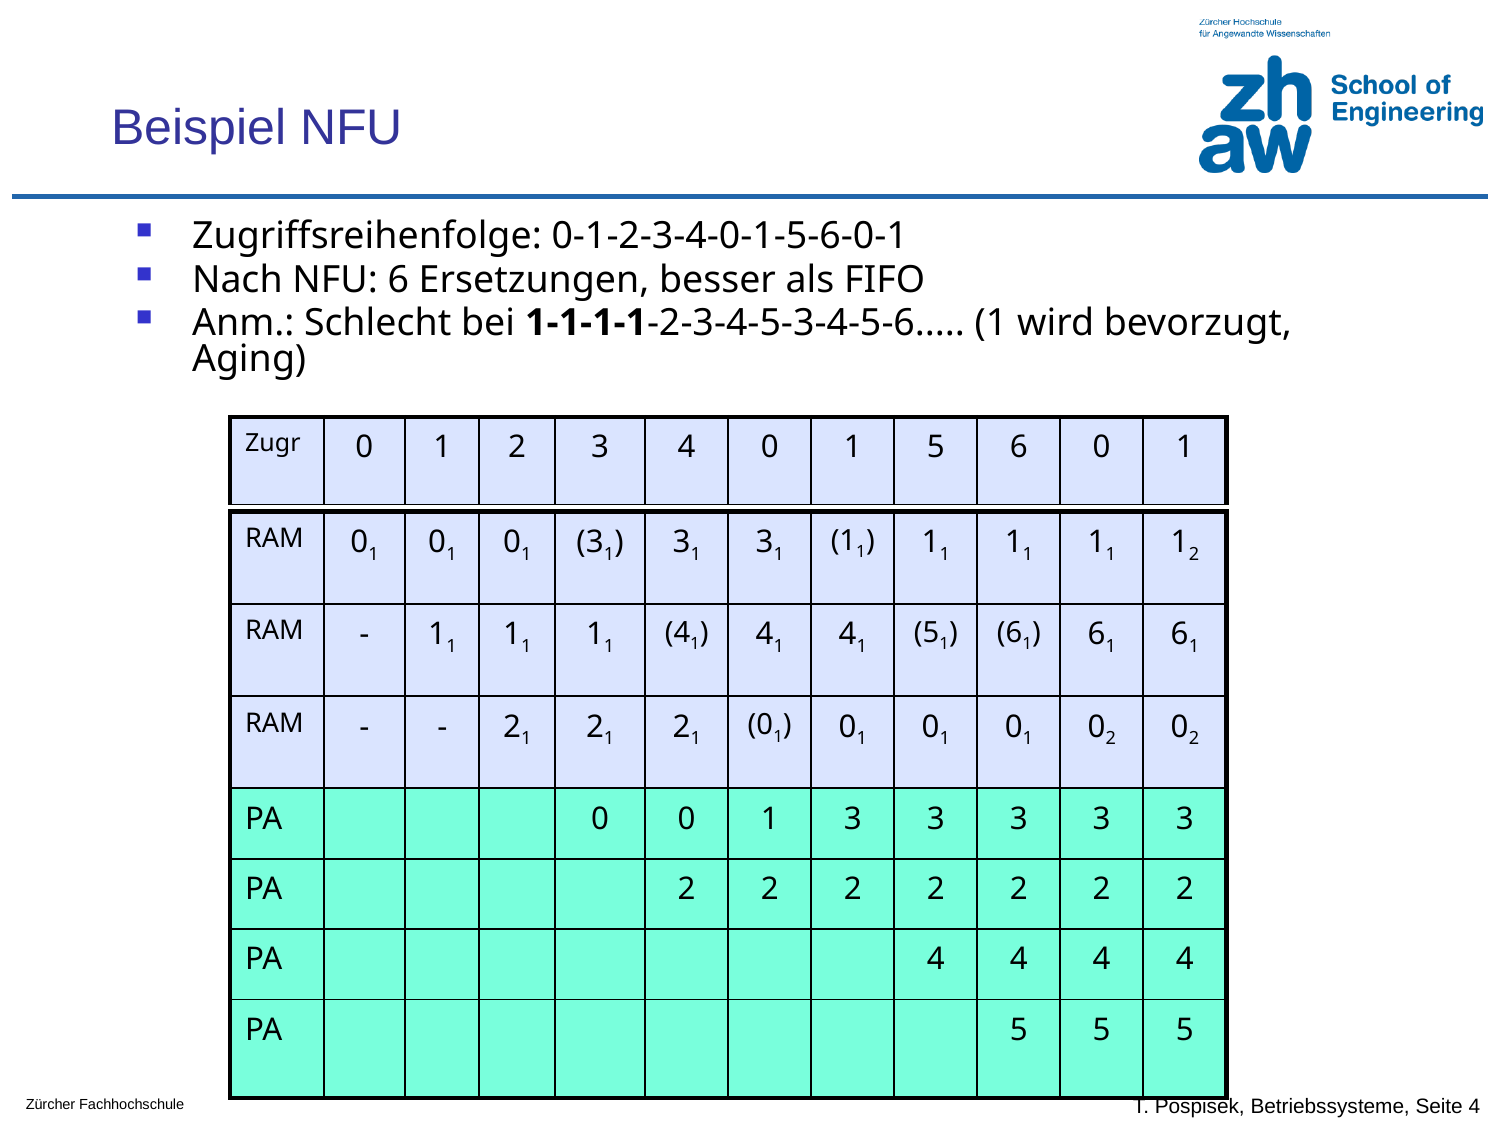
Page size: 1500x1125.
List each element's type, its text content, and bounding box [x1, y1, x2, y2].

table_header 12 [1144, 514, 1224, 603]
table_cell (01) [729, 697, 810, 787]
table_cell [325, 930, 404, 999]
table_header 01 [406, 514, 478, 603]
table_header 1 [406, 419, 478, 504]
table_cell 2 [978, 860, 1059, 928]
table_cell 41 [729, 605, 810, 695]
table_cell 2 [1061, 860, 1142, 928]
table_cell 2 [895, 860, 976, 928]
table_cell 2 [729, 860, 810, 928]
table_header 11 [978, 514, 1059, 603]
table_cell [812, 1000, 893, 1096]
table_cell 5 [1061, 1000, 1142, 1096]
table_cell 2 [1144, 860, 1224, 928]
table_header 01 [480, 514, 554, 603]
table_cell 4 [978, 930, 1059, 999]
table_cell [556, 1000, 644, 1096]
table_cell PA [232, 1000, 323, 1096]
table_header 1 [812, 419, 893, 504]
table_cell 21 [480, 697, 554, 787]
table_cell 1 [729, 789, 810, 858]
table_cell [325, 1000, 404, 1096]
table_cell [895, 1000, 976, 1096]
table_cell [406, 930, 478, 999]
table_cell - [406, 697, 478, 787]
table_cell 4 [895, 930, 976, 999]
list Zugriffsreihenfolge: 0-1-2-3-4-0-1-5-6-0-1 Nach NFU: 6 Ersetzungen, besser als FIFO Anm.: Schlecht bei 1-1-1-1-2-3-4-5-3-4-5-6..... (1 wird bevorzugt, Aging) [120, 212, 1400, 375]
table_cell 41 [812, 605, 893, 695]
table_cell RAM [232, 605, 323, 695]
table_cell 21 [646, 697, 727, 787]
table_header (31) [556, 514, 644, 603]
table_cell 4 [1144, 930, 1224, 999]
table_cell [480, 1000, 554, 1096]
table_cell [646, 1000, 727, 1096]
picture [1199, 19, 1483, 173]
table_cell [556, 930, 644, 999]
table_cell [325, 789, 404, 858]
table_header RAM [232, 514, 323, 603]
table_header 0 [1061, 419, 1142, 504]
table_cell 11 [556, 605, 644, 695]
table_cell 61 [1061, 605, 1142, 695]
table_header 0 [729, 419, 810, 504]
table_cell [480, 789, 554, 858]
table_cell [406, 1000, 478, 1096]
table_cell 3 [978, 789, 1059, 858]
table_cell [646, 930, 727, 999]
table_header 01 [325, 514, 404, 603]
table_cell 3 [812, 789, 893, 858]
table_header 0 [325, 419, 404, 504]
table_cell PA [232, 860, 323, 928]
table_cell 5 [978, 1000, 1059, 1096]
title Beispiel NFU [96, 50, 1375, 163]
table_cell 01 [812, 697, 893, 787]
table_cell 02 [1061, 697, 1142, 787]
table_header 31 [729, 514, 810, 603]
table_cell 11 [406, 605, 478, 695]
table_cell [812, 930, 893, 999]
table_cell RAM [232, 697, 323, 787]
table_cell 0 [556, 789, 644, 858]
table_cell [729, 1000, 810, 1096]
table_cell 2 [812, 860, 893, 928]
table_cell 11 [480, 605, 554, 695]
table_cell - [325, 697, 404, 787]
table_cell 61 [1144, 605, 1224, 695]
table_header 3 [556, 419, 644, 504]
table_cell - [325, 605, 404, 695]
table_cell [406, 789, 478, 858]
table_header 5 [895, 419, 976, 504]
table_cell (41) [646, 605, 727, 695]
table_cell [406, 860, 478, 928]
table_cell [480, 930, 554, 999]
table_cell (51) [895, 605, 976, 695]
table_cell [480, 860, 554, 928]
table_cell PA [232, 789, 323, 858]
table_cell 3 [1144, 789, 1224, 858]
table_cell 4 [1061, 930, 1142, 999]
table_header 1 [1144, 419, 1224, 504]
table_header 11 [1061, 514, 1142, 603]
table_header Zugr [232, 419, 323, 504]
table_cell 3 [895, 789, 976, 858]
table_cell (61) [978, 605, 1059, 695]
table_header (11) [812, 514, 893, 603]
table_cell 01 [978, 697, 1059, 787]
table_cell 3 [1061, 789, 1142, 858]
table_cell 5 [1144, 1000, 1224, 1096]
table_cell 21 [556, 697, 644, 787]
table_cell 0 [646, 789, 727, 858]
table_header 11 [895, 514, 976, 603]
table_cell 2 [646, 860, 727, 928]
table_header 2 [480, 419, 554, 504]
table_header 31 [646, 514, 727, 603]
table_cell 02 [1144, 697, 1224, 787]
table_cell PA [232, 930, 323, 999]
table_header 4 [646, 419, 727, 504]
table_header 6 [978, 419, 1059, 504]
table_cell [556, 860, 644, 928]
table_cell 01 [895, 697, 976, 787]
table_cell [729, 930, 810, 999]
table_cell [325, 860, 404, 928]
